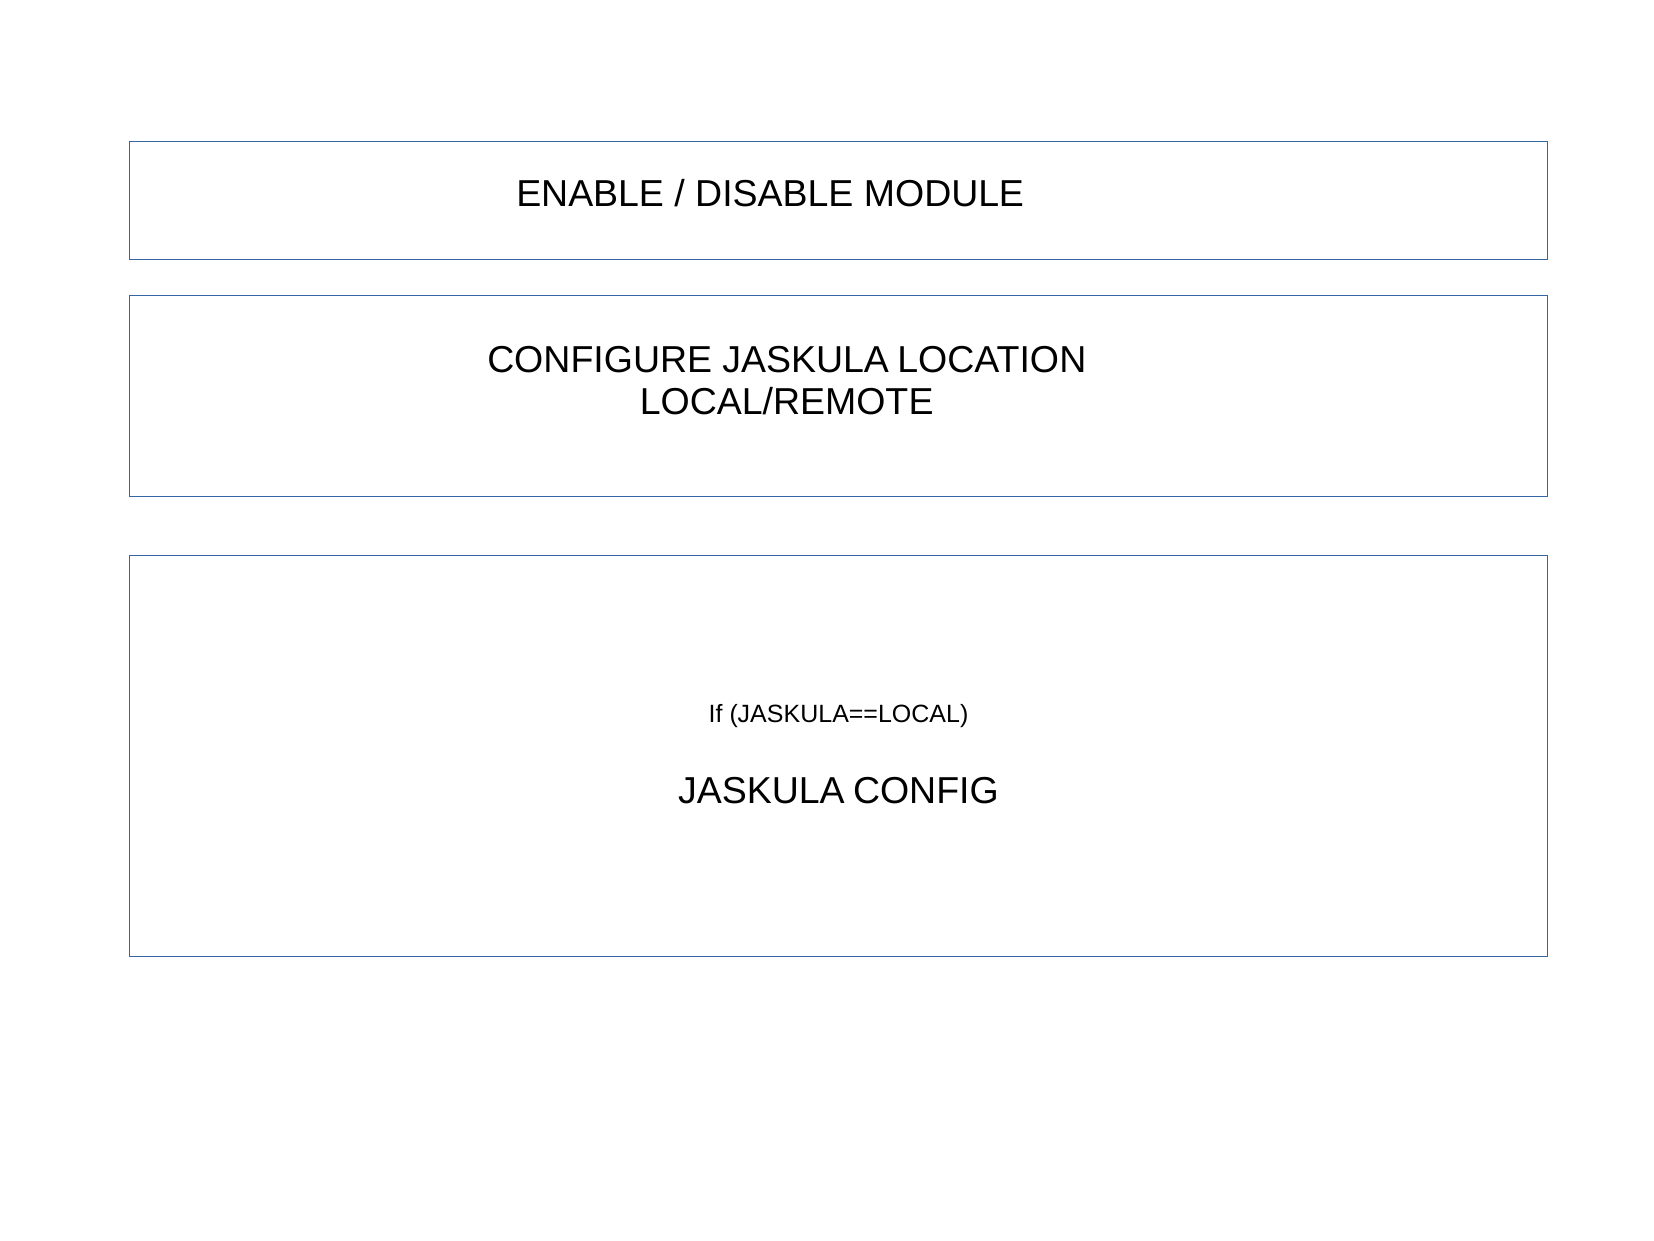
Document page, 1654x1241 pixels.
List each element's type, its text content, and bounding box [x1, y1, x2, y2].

text_box CONFIGURE JASKULA LOCATION LOCAL/REMOTE [472, 330, 1243, 430]
text_box If (JASKULA==LOCAL) JASKULA CONFIG [129, 555, 1548, 957]
text_box ENABLE / DISABLE MODULE [501, 165, 1158, 223]
